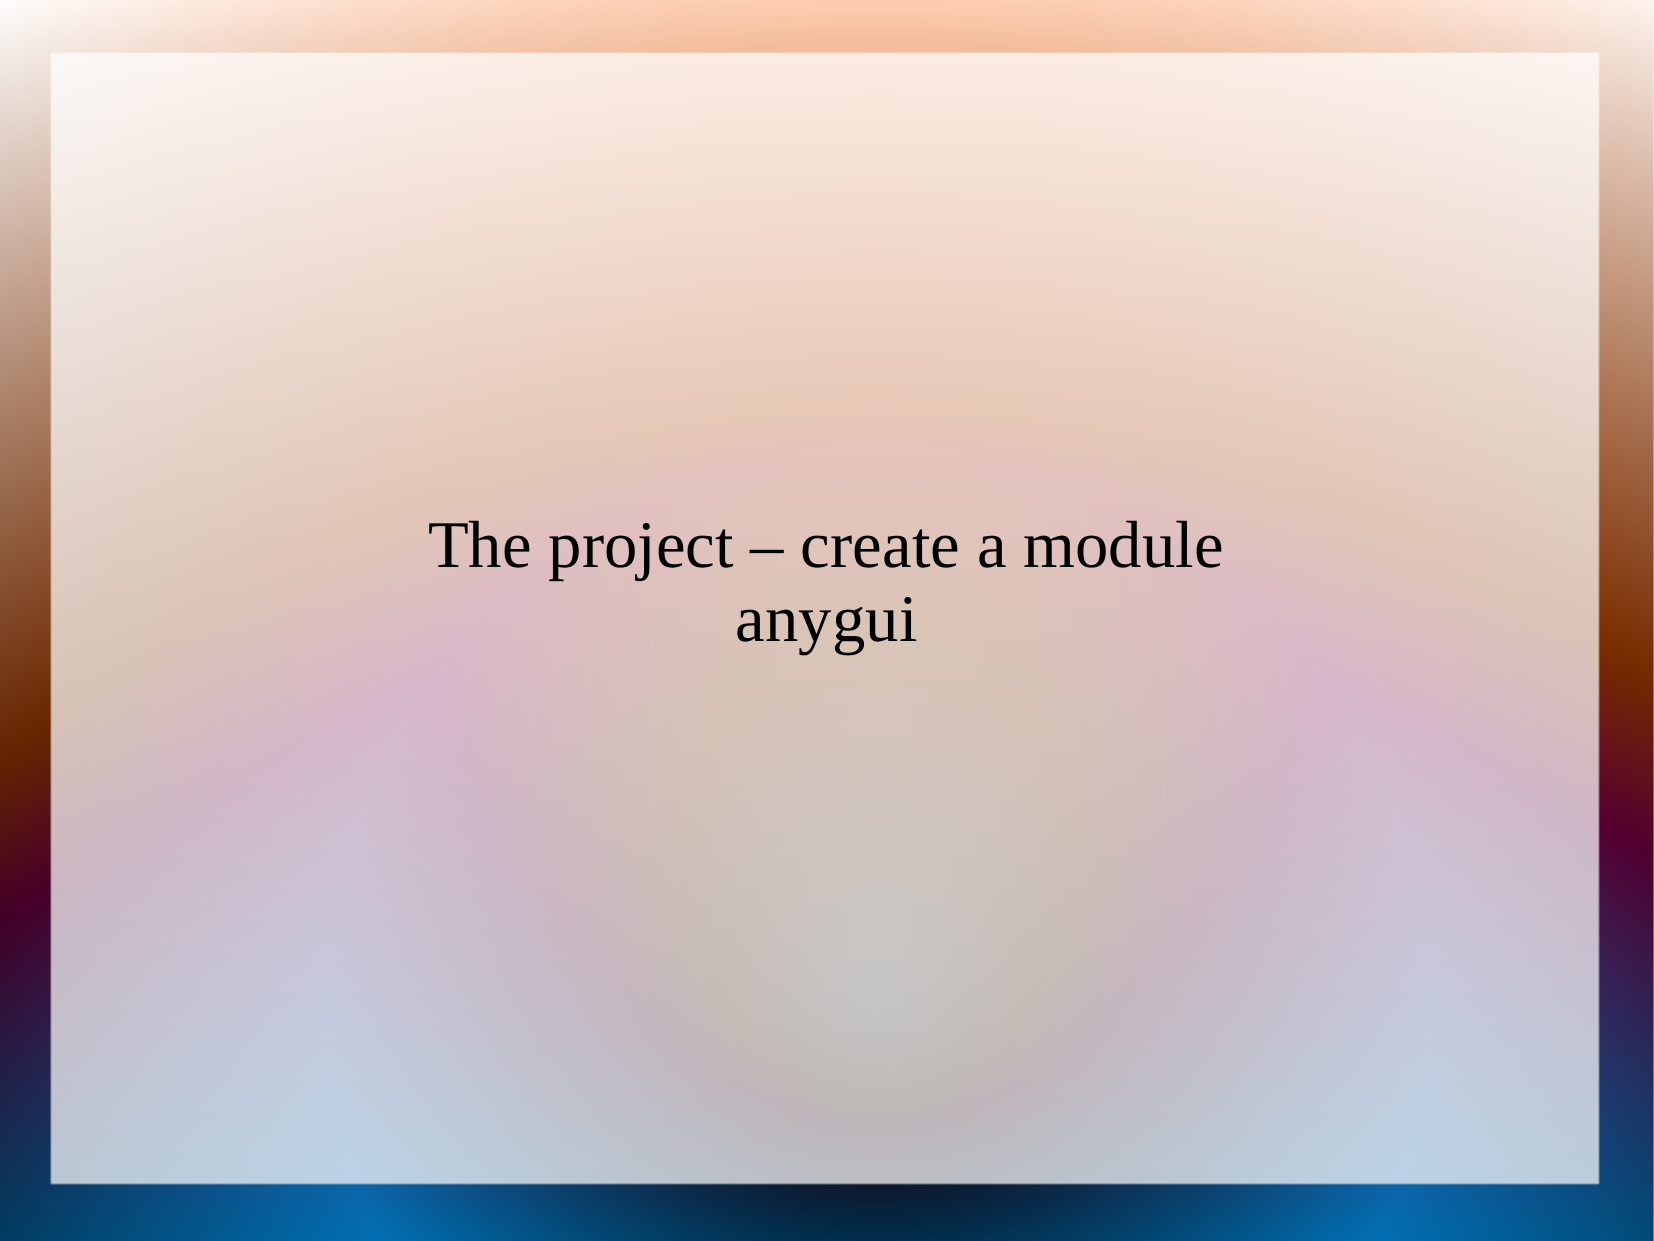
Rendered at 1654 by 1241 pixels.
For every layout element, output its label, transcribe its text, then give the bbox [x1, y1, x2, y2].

picture [0, 0, 1654, 1241]
subtitle The project – create a module anygui [82, 55, 1571, 1109]
